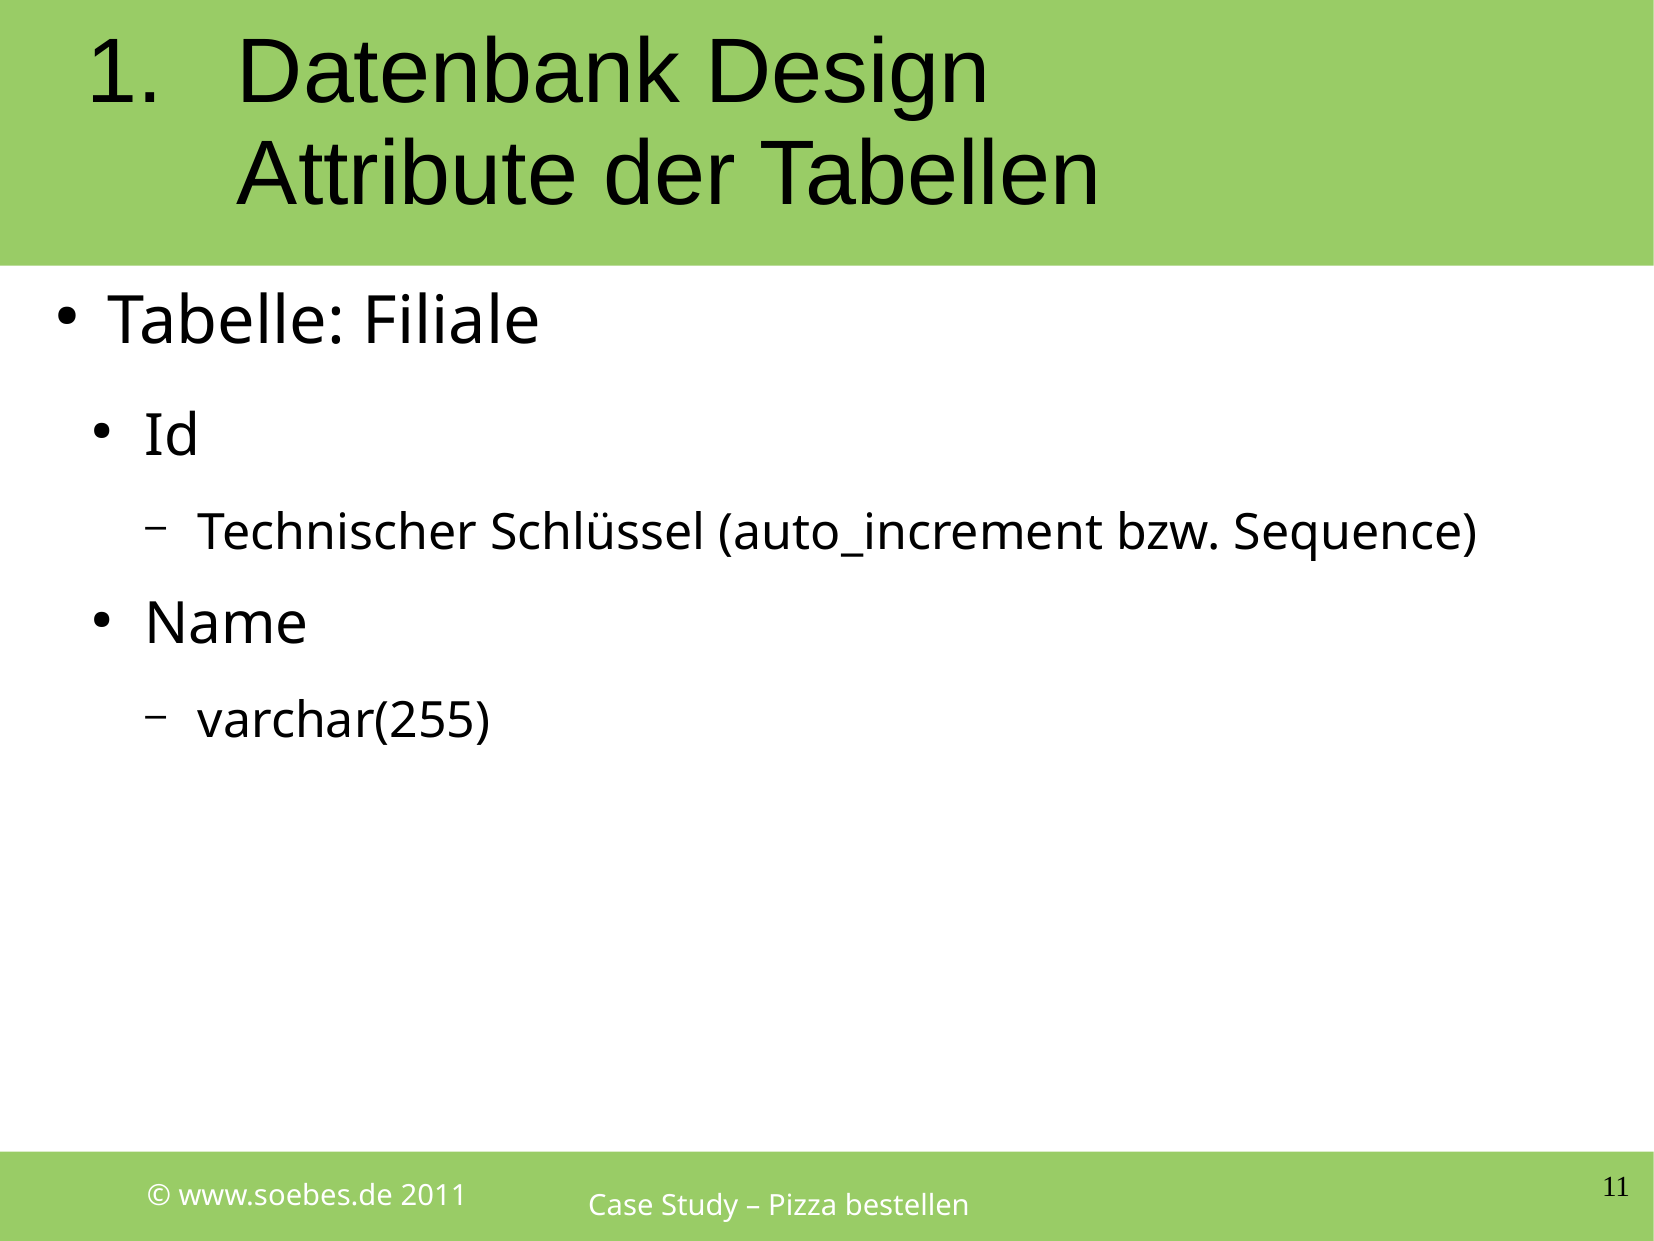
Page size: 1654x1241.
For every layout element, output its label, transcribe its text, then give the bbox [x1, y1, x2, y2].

list Tabelle: Filiale Id Technischer Schlüssel (auto_increment bzw. Sequence) Name varchar(255) [37, 272, 1613, 1091]
title 1. Datenbank Design Attribute der Tabellen [86, 17, 1576, 226]
